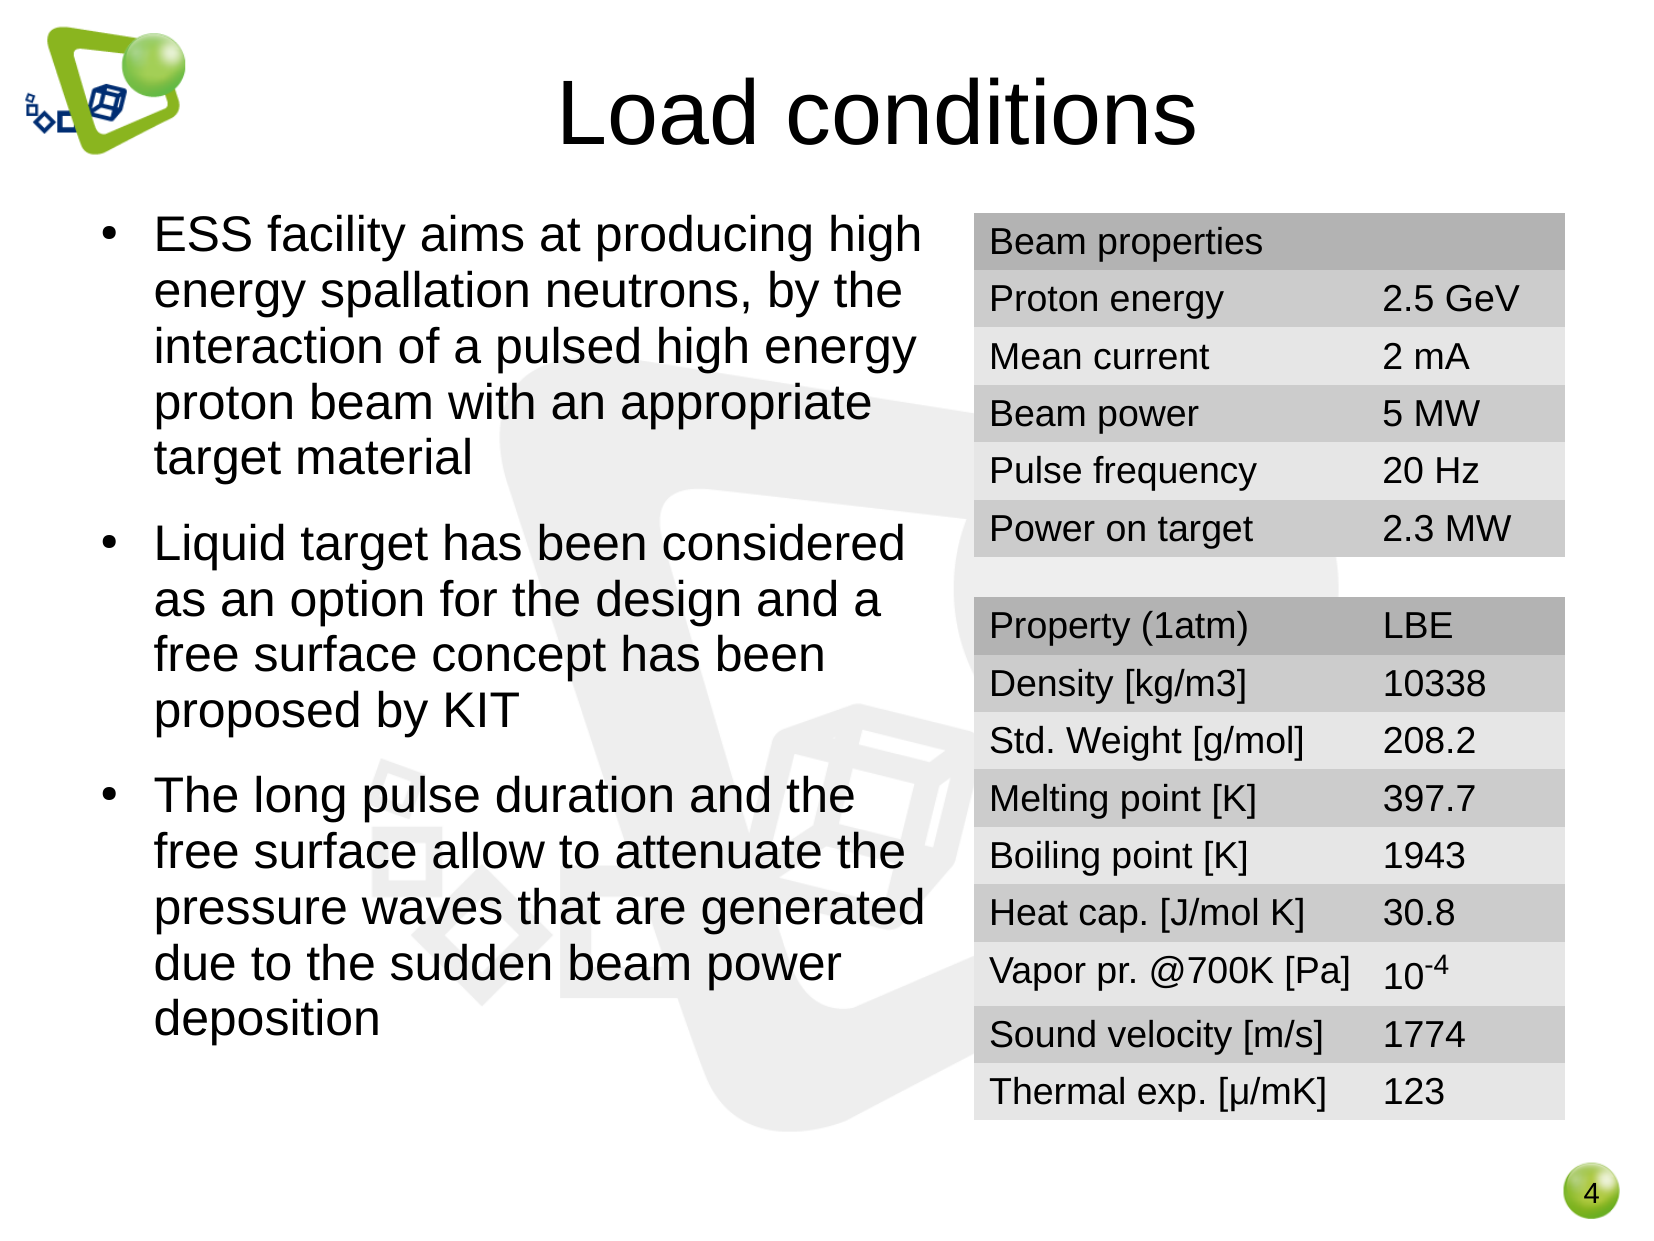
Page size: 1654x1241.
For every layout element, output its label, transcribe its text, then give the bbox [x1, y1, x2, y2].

table_cell Melting point [K] [974, 769, 1368, 827]
title Load conditions [206, 56, 1571, 170]
table_cell 10338 [1368, 655, 1565, 712]
table_cell Proton energy [974, 270, 1368, 327]
table_cell 2.3 MW [1368, 500, 1565, 557]
table_cell 10-4 [1368, 942, 1565, 1006]
table_cell Std. Weight [g/mol] [974, 712, 1368, 769]
table_cell Boiling point [K] [974, 827, 1368, 884]
table_cell 20 Hz [1368, 442, 1565, 500]
table_cell 2.5 GeV [1368, 270, 1565, 327]
table_cell 1774 [1368, 1006, 1565, 1063]
table_cell 123 [1368, 1063, 1565, 1120]
table_cell Thermal exp. [μ/mK] [974, 1063, 1368, 1120]
table_header [1368, 213, 1565, 270]
table_cell Sound velocity [m/s] [974, 1006, 1368, 1063]
table_cell Density [kg/m3] [974, 655, 1368, 712]
table_header LBE [1368, 597, 1565, 655]
table_cell Pulse frequency [974, 442, 1368, 500]
list ESS facility aims at producing high energy spallation neutrons, by the interaction of a pulsed high energy proton beam with an appropriate target material Liquid target has been considered as an option for the design and a free surface concept has been proposed by KIT The long pulse duration and the free surface allow to attenuate the pressure waves that are generated due to the sudden beam power deposition [82, 206, 945, 1047]
table_header Property (1atm) [974, 597, 1368, 655]
table_cell 30.8 [1368, 884, 1565, 942]
table_cell Mean current [974, 327, 1368, 385]
table_cell Power on target [974, 500, 1368, 557]
table_cell 208.2 [1368, 712, 1565, 769]
table_cell 5 MW [1368, 385, 1565, 442]
table_cell Heat cap. [J/mol K] [974, 884, 1368, 942]
table_cell Vapor pr. @700K [Pa] [974, 942, 1368, 1006]
table_cell 397.7 [1368, 769, 1565, 827]
table_cell 2 mA [1368, 327, 1565, 385]
table_cell 1943 [1368, 827, 1565, 884]
picture [0, 0, 1654, 1241]
table_cell Beam power [974, 385, 1368, 442]
table_header Beam properties [974, 213, 1368, 270]
